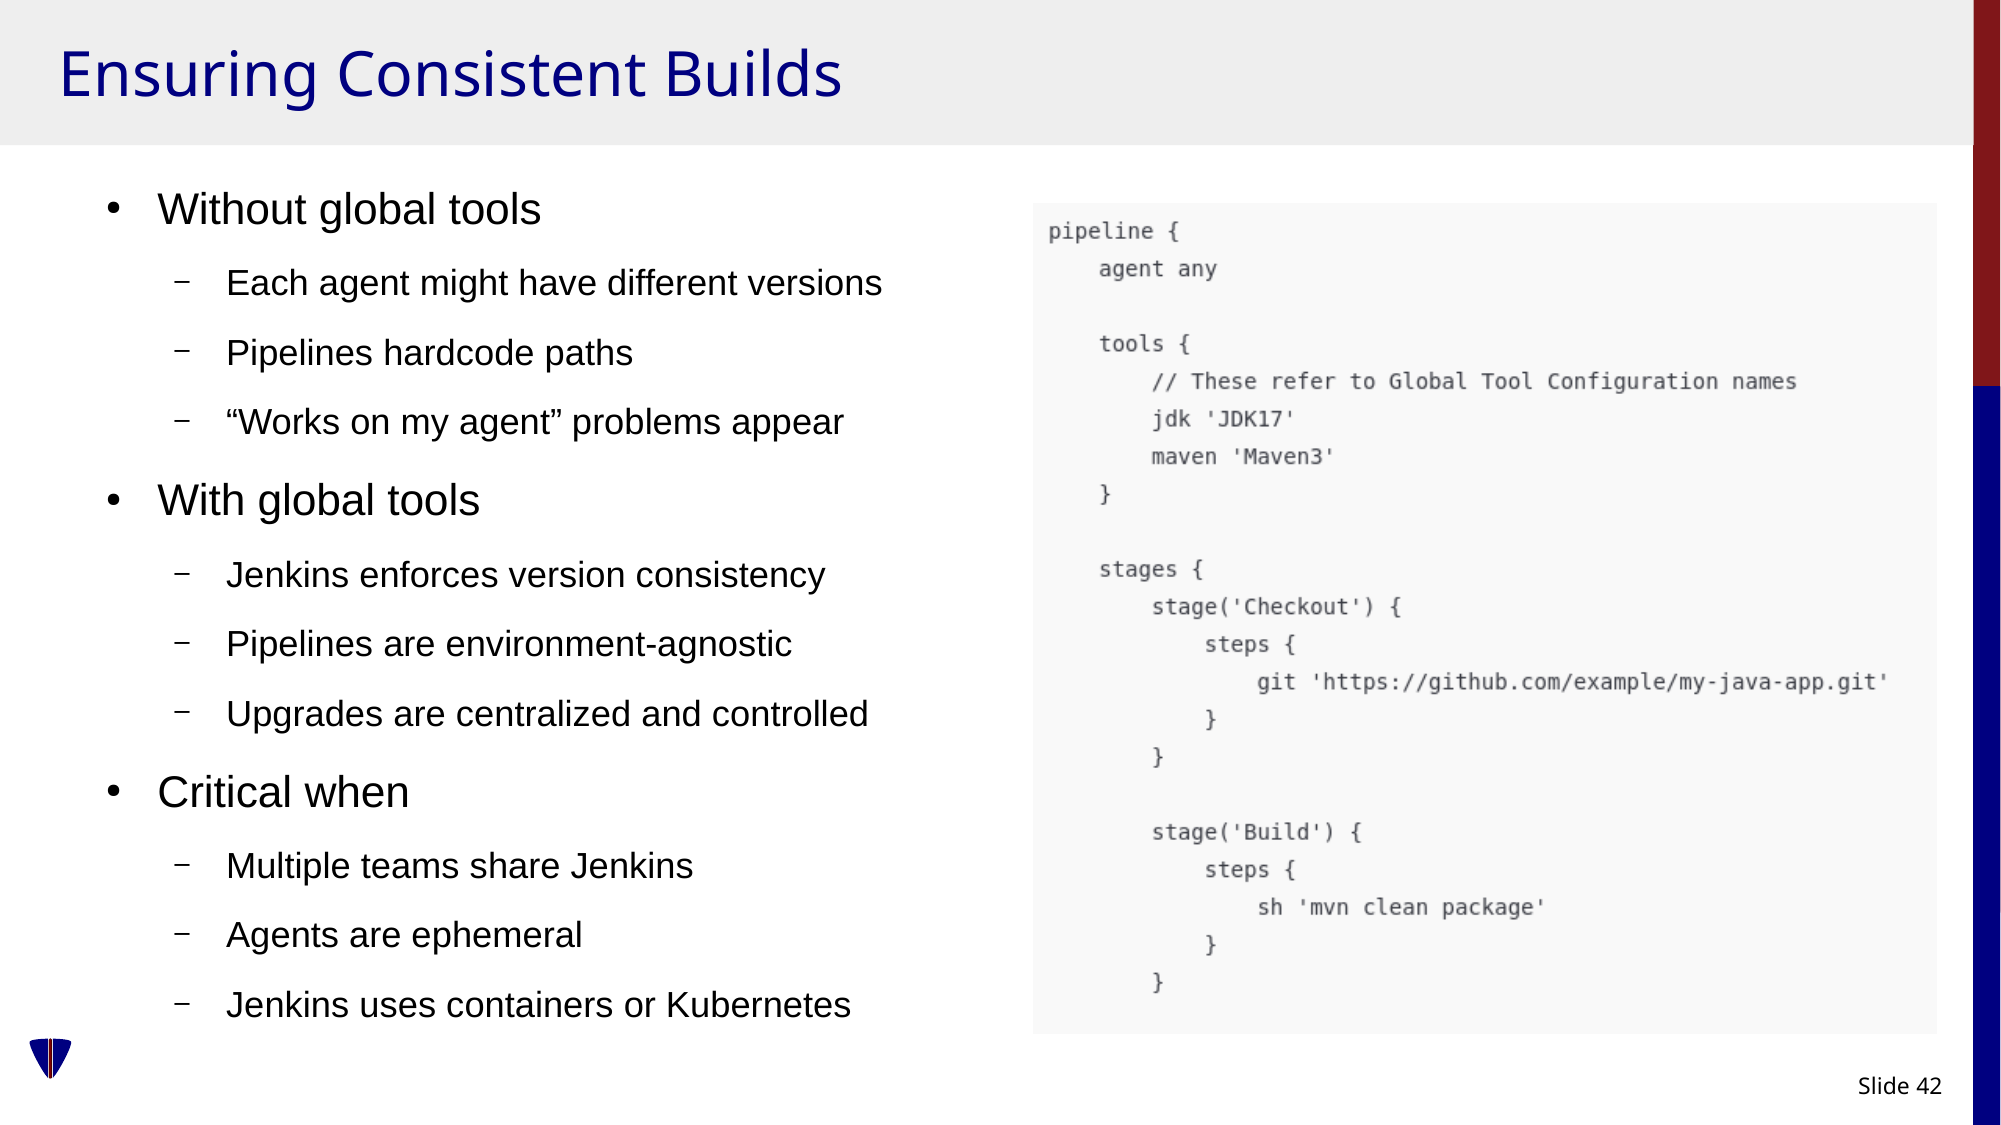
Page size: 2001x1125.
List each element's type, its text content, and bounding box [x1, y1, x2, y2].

list Without global tools Each agent might have different versions Pipelines hardcode paths “Works on my agent” problems appear With global tools Jenkins enforces version consistency Pipelines are environment-agnostic Upgrades are centralized and controlled Critical when Multiple teams share Jenkins Agents are ephemeral Jenkins uses containers or Kubernetes [88, 177, 945, 1034]
picture [1033, 203, 1937, 1034]
title Ensuring Consistent Builds [0, 0, 1974, 146]
